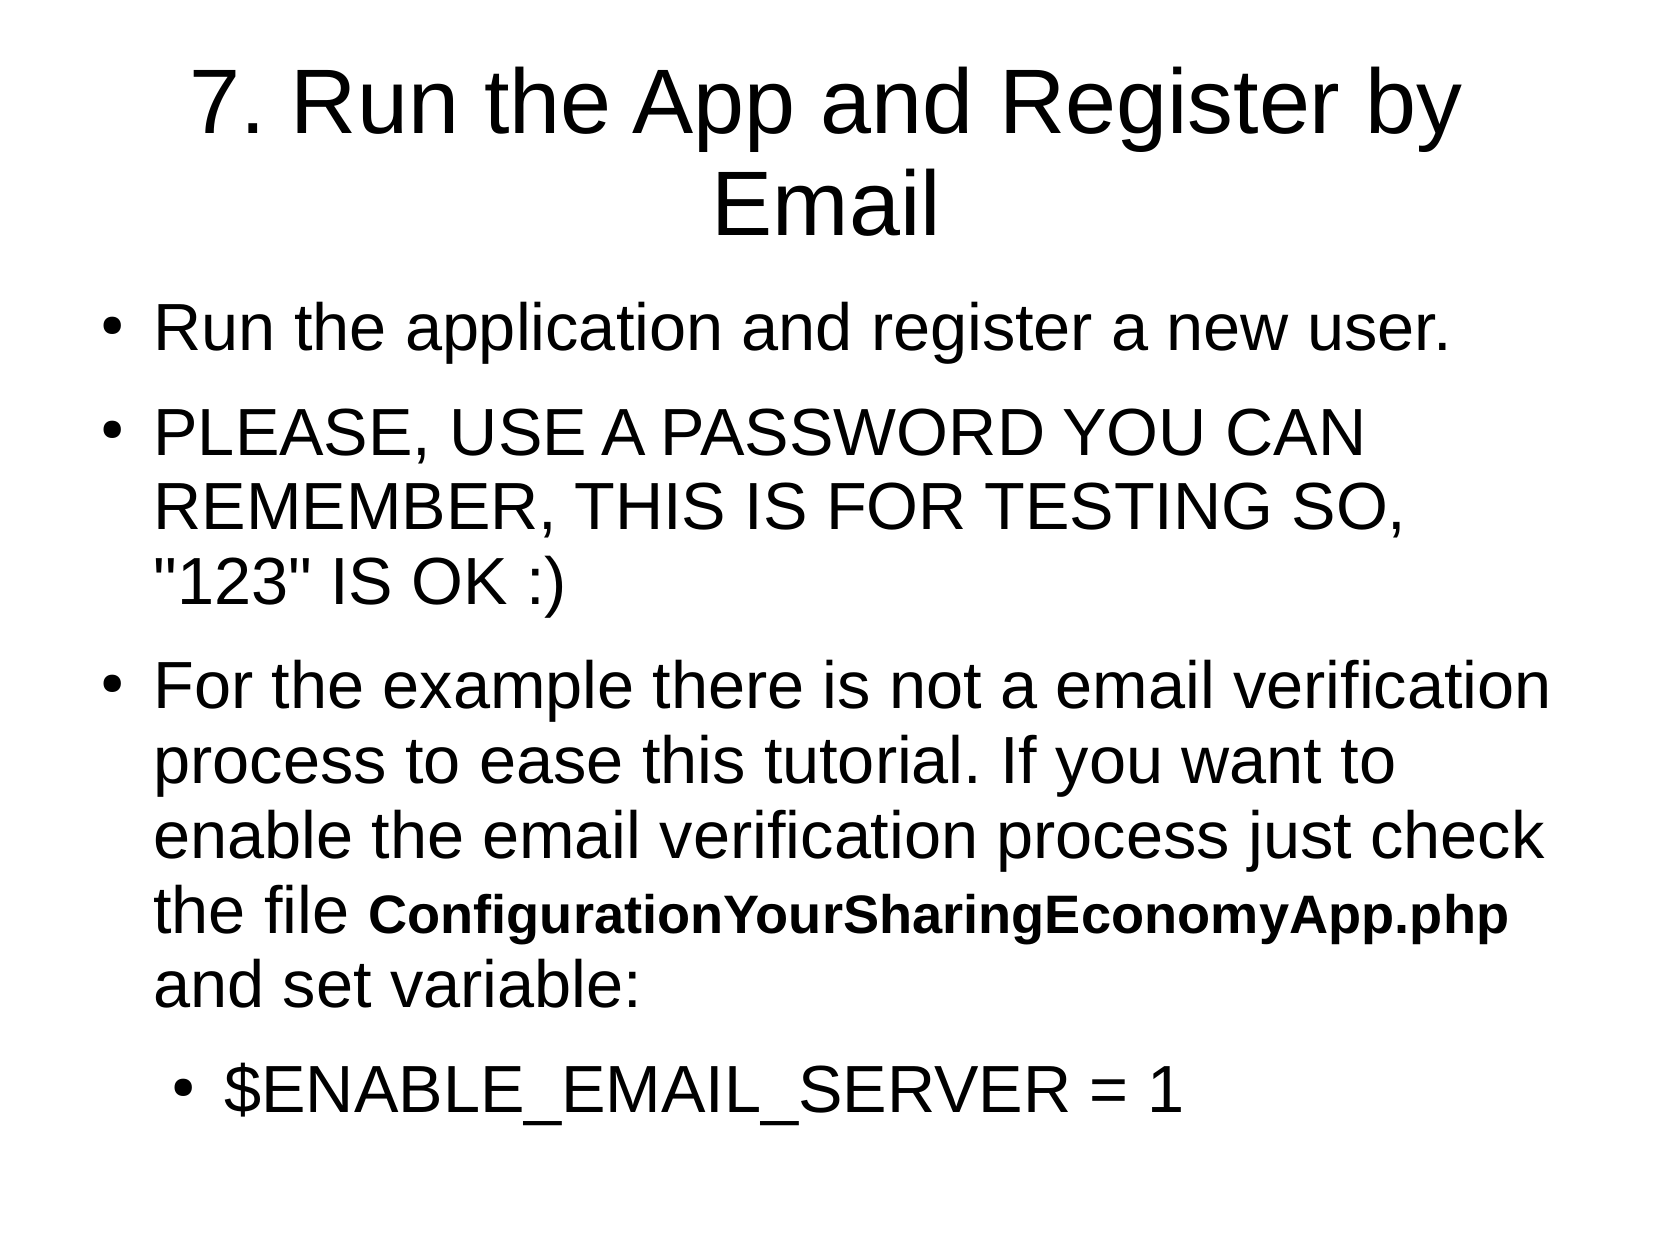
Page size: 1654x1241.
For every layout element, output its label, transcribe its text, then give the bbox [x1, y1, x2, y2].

list Run the application and register a new user. PLEASE, USE A PASSWORD YOU CAN REMEMBER, THIS IS FOR TESTING SO, "123" IS OK :) For the example there is not a email verification process to ease this tutorial. If you want to enable the email verification process just check the file ConfigurationYourSharingEconomyApp.php and set variable: $ENABLE_EMAIL_SERVER = 1 [82, 290, 1571, 1127]
title 7. Run the App and Register by Email [82, 49, 1571, 257]
